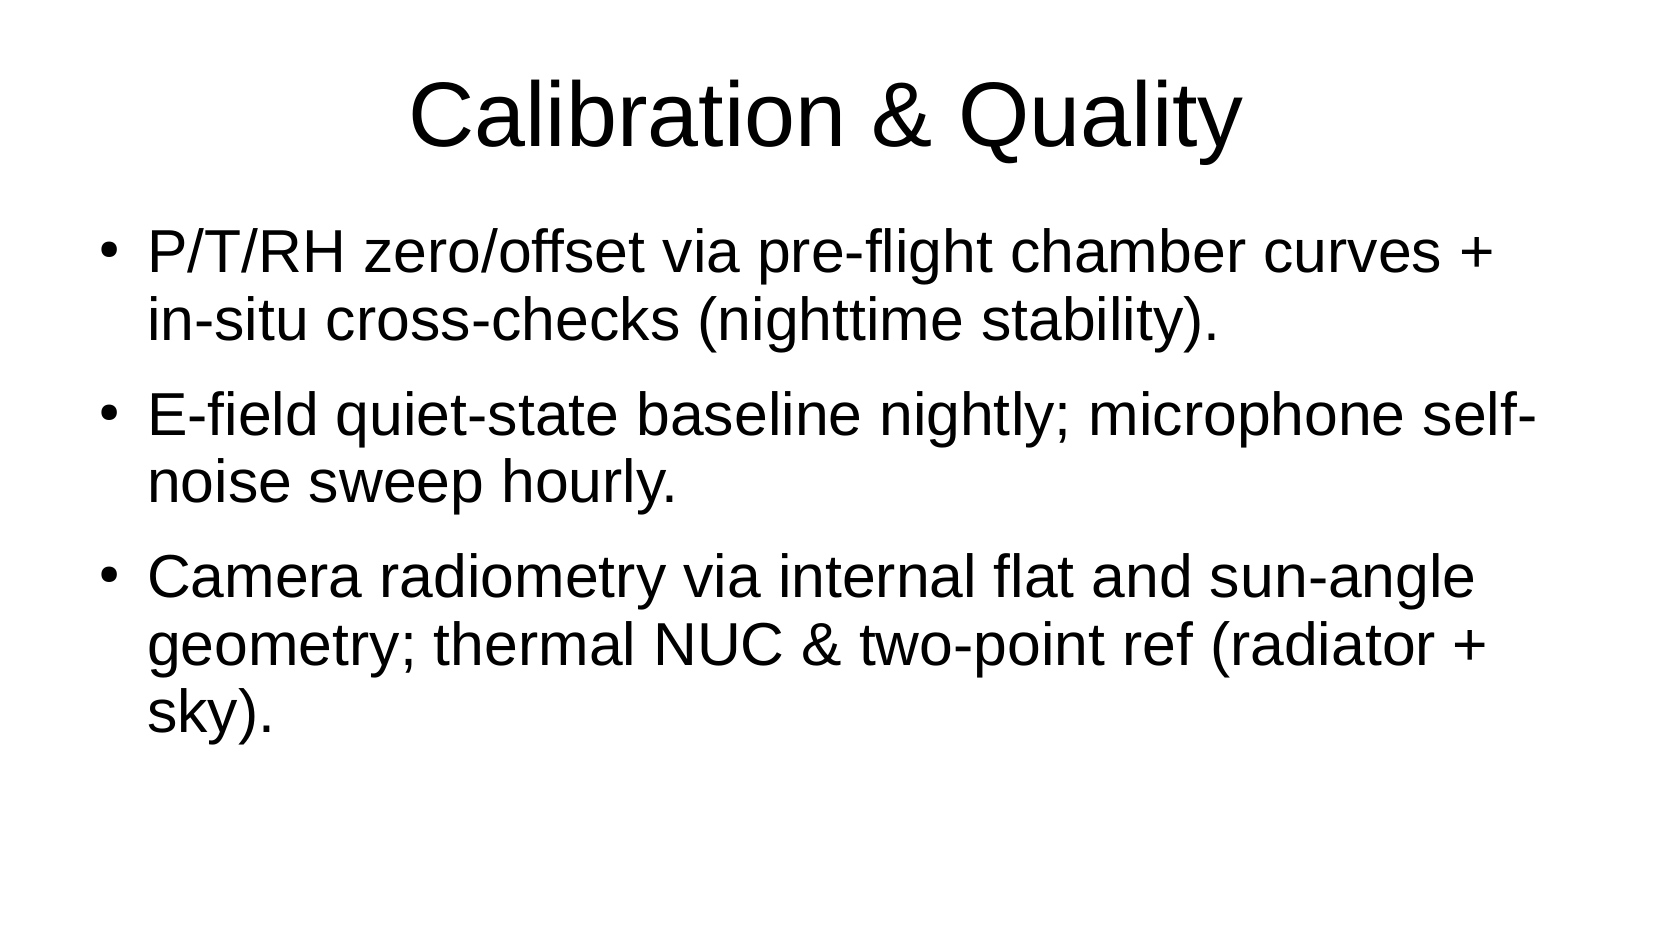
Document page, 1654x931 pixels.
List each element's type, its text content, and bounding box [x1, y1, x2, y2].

list P/T/RH zero/offset via pre-flight chamber curves + in-situ cross-checks (nighttime stability). E-field quiet-state baseline nightly; microphone self-noise sweep hourly. Camera radiometry via internal flat and sun-angle geometry; thermal NUC & two-point ref (radiator + sky). [82, 217, 1571, 758]
title Calibration & Quality [82, 37, 1571, 193]
